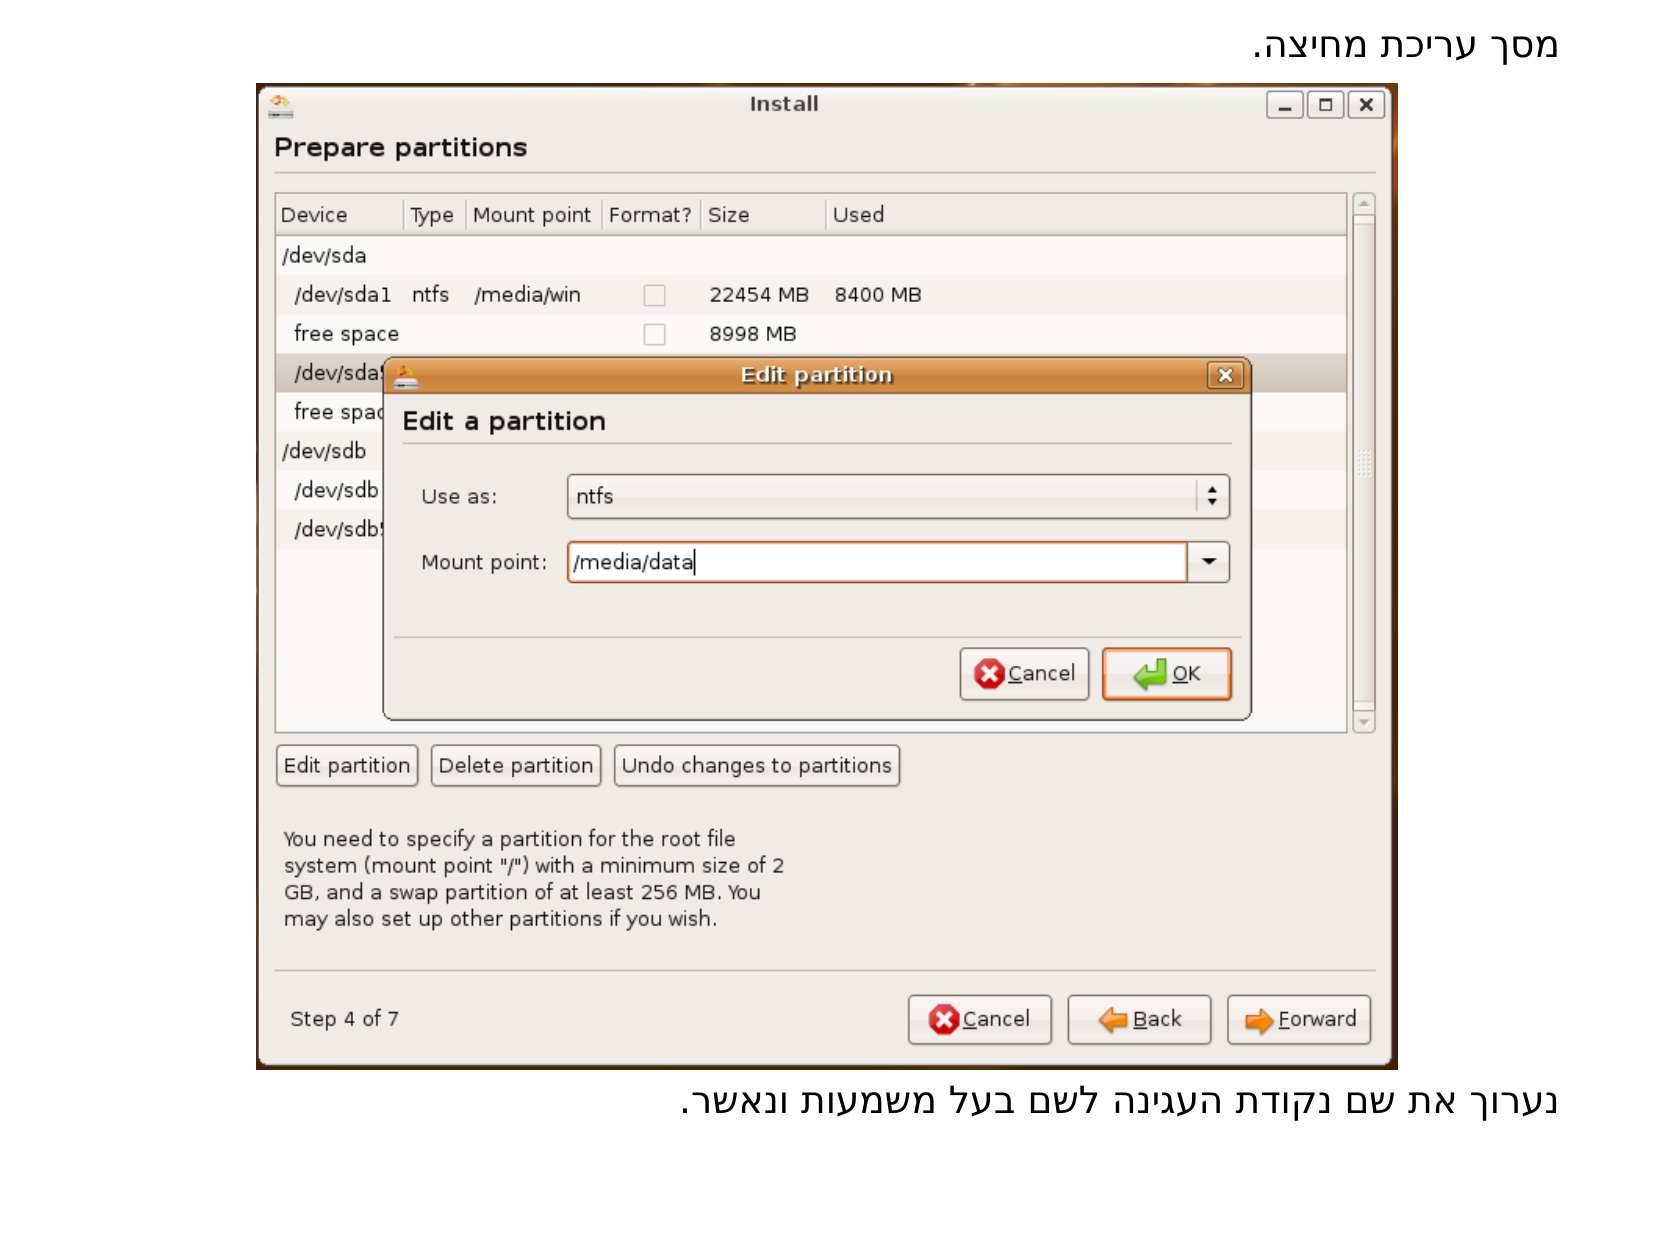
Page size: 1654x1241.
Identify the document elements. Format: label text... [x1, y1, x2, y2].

picture [256, 83, 1398, 1070]
text_box מסך עריכת מחיצה. [225, 14, 1576, 76]
text_box נערוך את שם נקודת העגינה לשם בעל משמעות ונאשר. [75, 1071, 1576, 1224]
